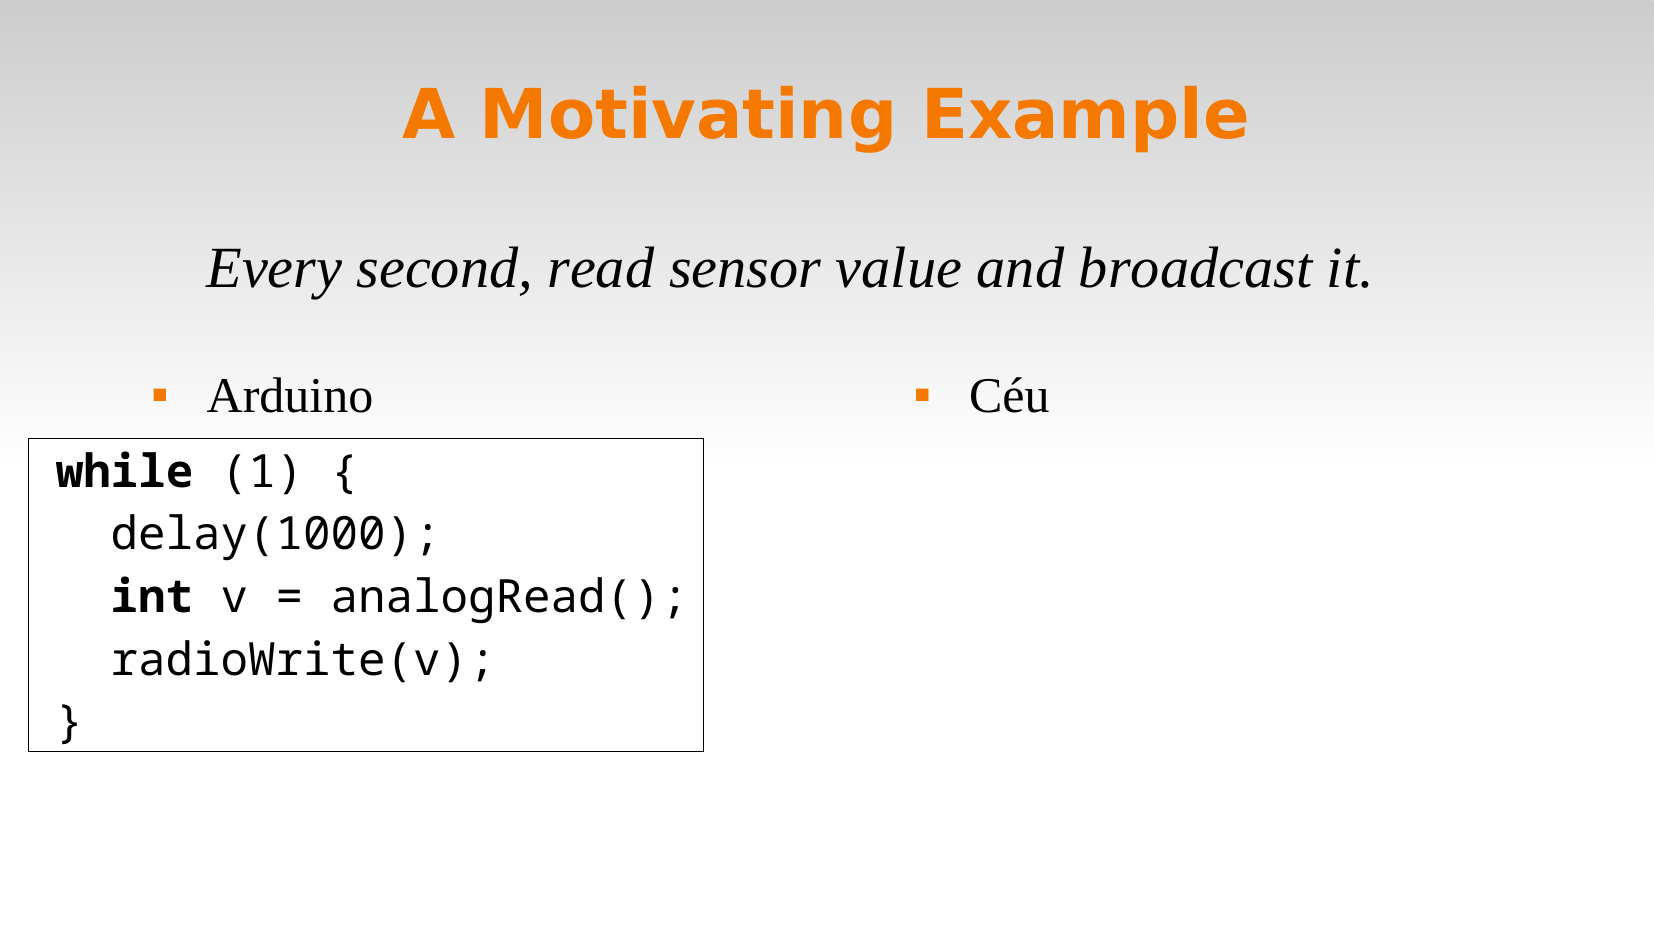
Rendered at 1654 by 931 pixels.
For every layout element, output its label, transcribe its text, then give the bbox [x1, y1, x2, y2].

text_box while (1) { delay(1000); int v = analogRead(); radioWrite(v); } [28, 461, 82, 728]
list Every second, read sensor value and broadcast it. [82, 235, 1538, 314]
list Arduino [82, 368, 809, 851]
list Céu [845, 368, 1572, 840]
title A Motivating Example [82, 37, 1571, 193]
